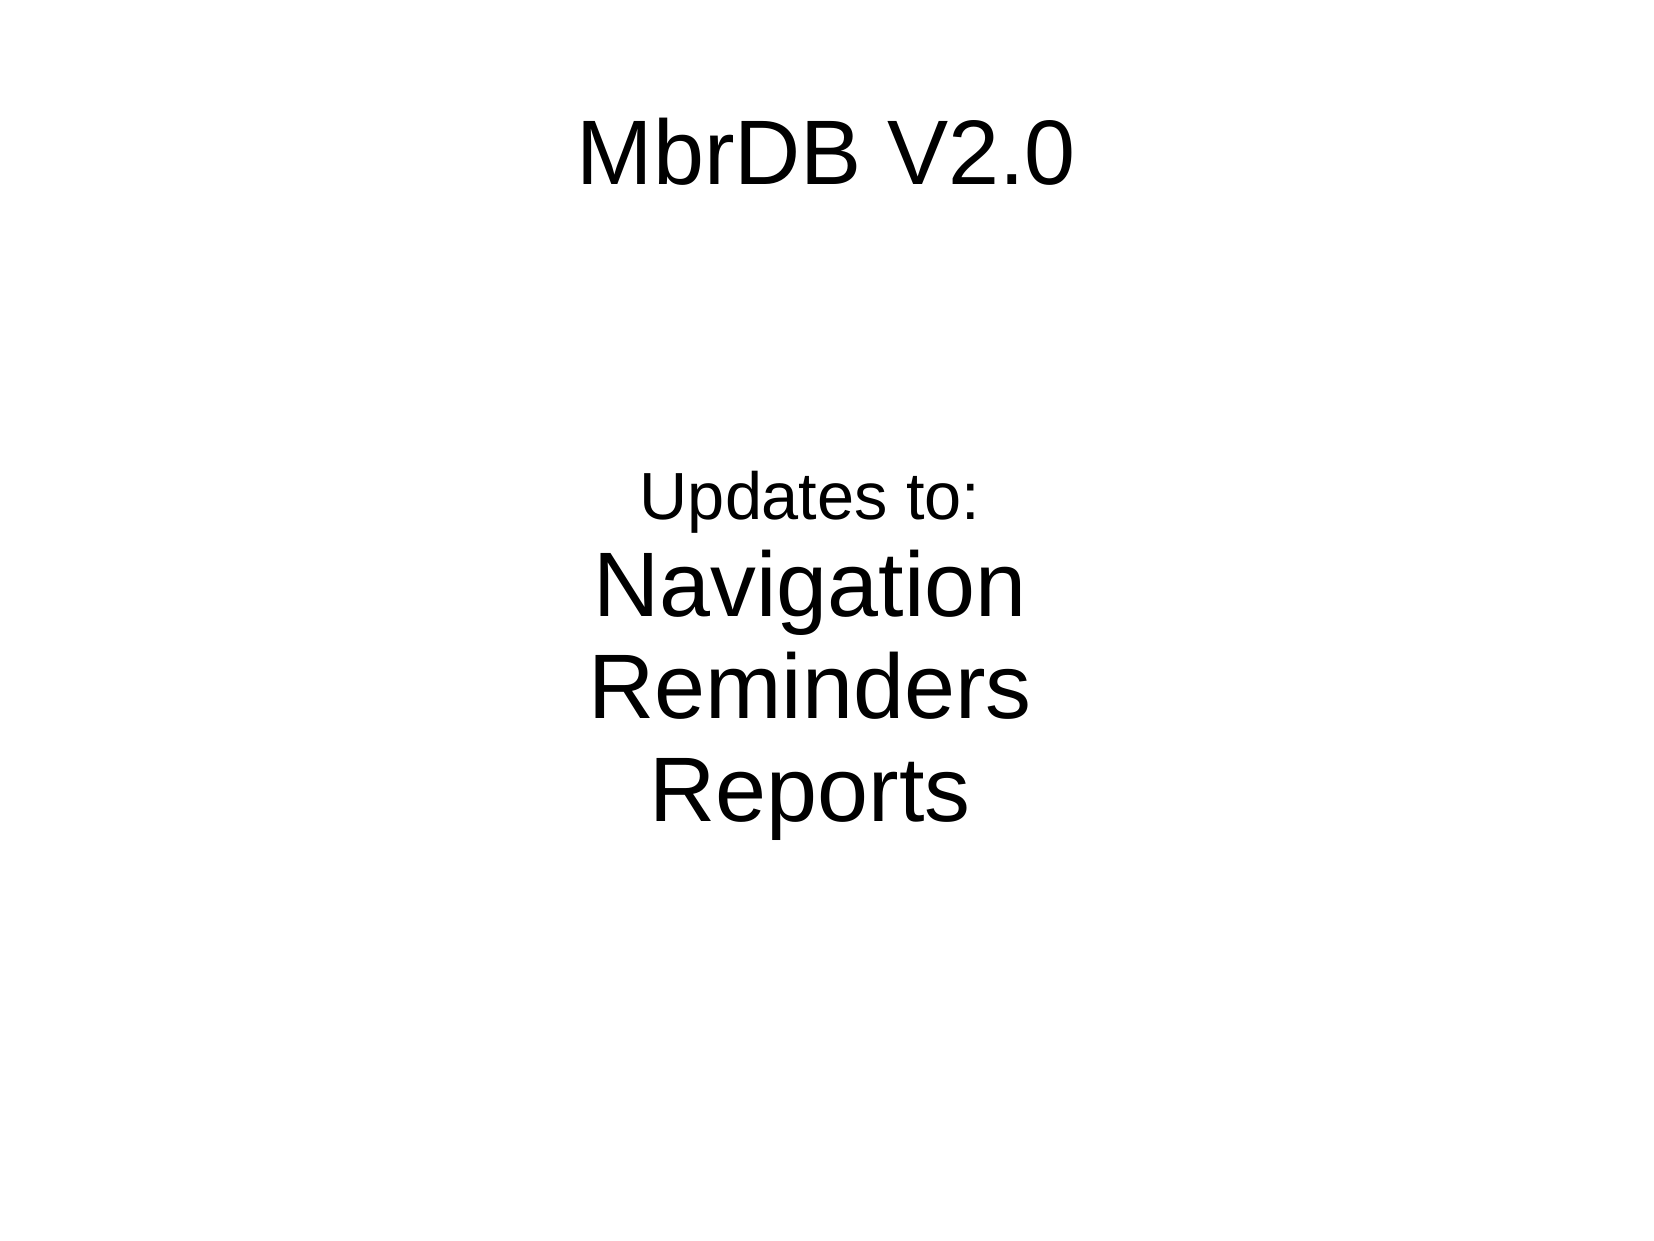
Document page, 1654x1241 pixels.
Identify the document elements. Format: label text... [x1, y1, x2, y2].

subtitle Updates to: Navigation Reminders Reports [82, 290, 1538, 1010]
title MbrDB V2.0 [82, 49, 1571, 257]
